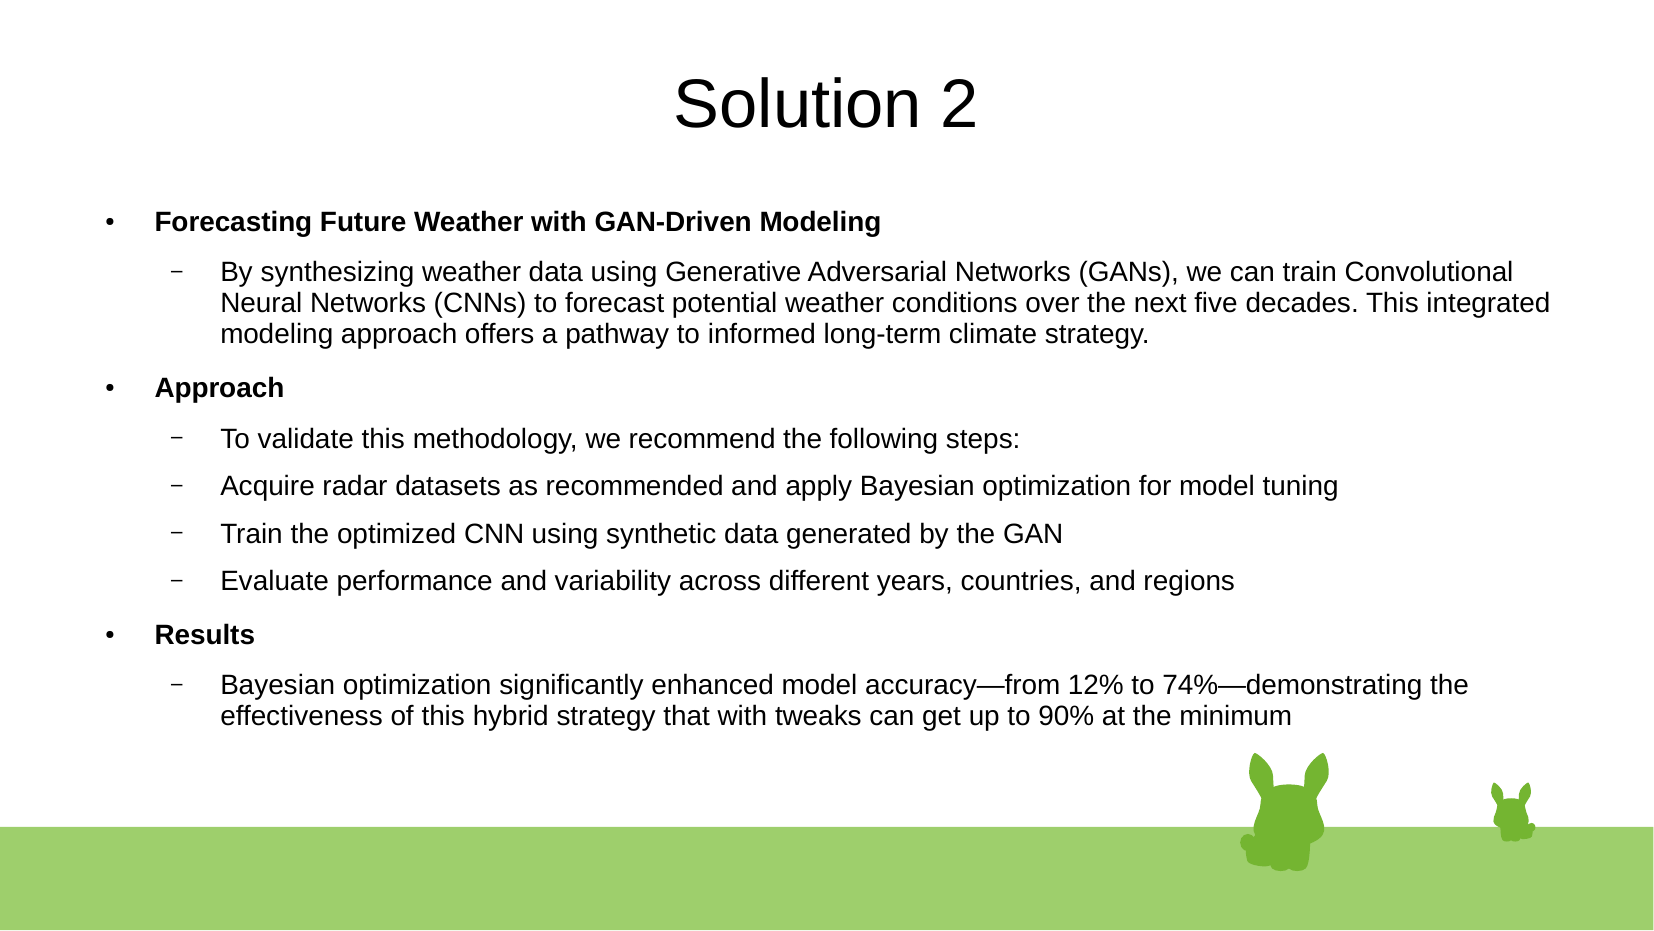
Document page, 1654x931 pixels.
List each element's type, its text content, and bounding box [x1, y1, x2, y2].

list Forecasting Future Weather with GAN-Driven Modeling By synthesizing weather data using Generative Adversarial Networks (GANs), we can train Convolutional Neural Networks (CNNs) to forecast potential weather conditions over the next five decades. This integrated modeling approach offers a pathway to informed long-term climate strategy. Approach To validate this methodology, we recommend the following steps: Acquire radar datasets as recommended and apply Bayesian optimization for model tuning Train the optimized CNN using synthetic data generated by the GAN Evaluate performance and variability across different years, countries, and regions Results Bayesian optimization significantly enhanced model accuracy—from 12% to 74%—demonstrating the effectiveness of this hybrid strategy that with tweaks can get up to 90% at the minimum [88, 206, 1565, 739]
title Solution 2 [88, 29, 1565, 178]
